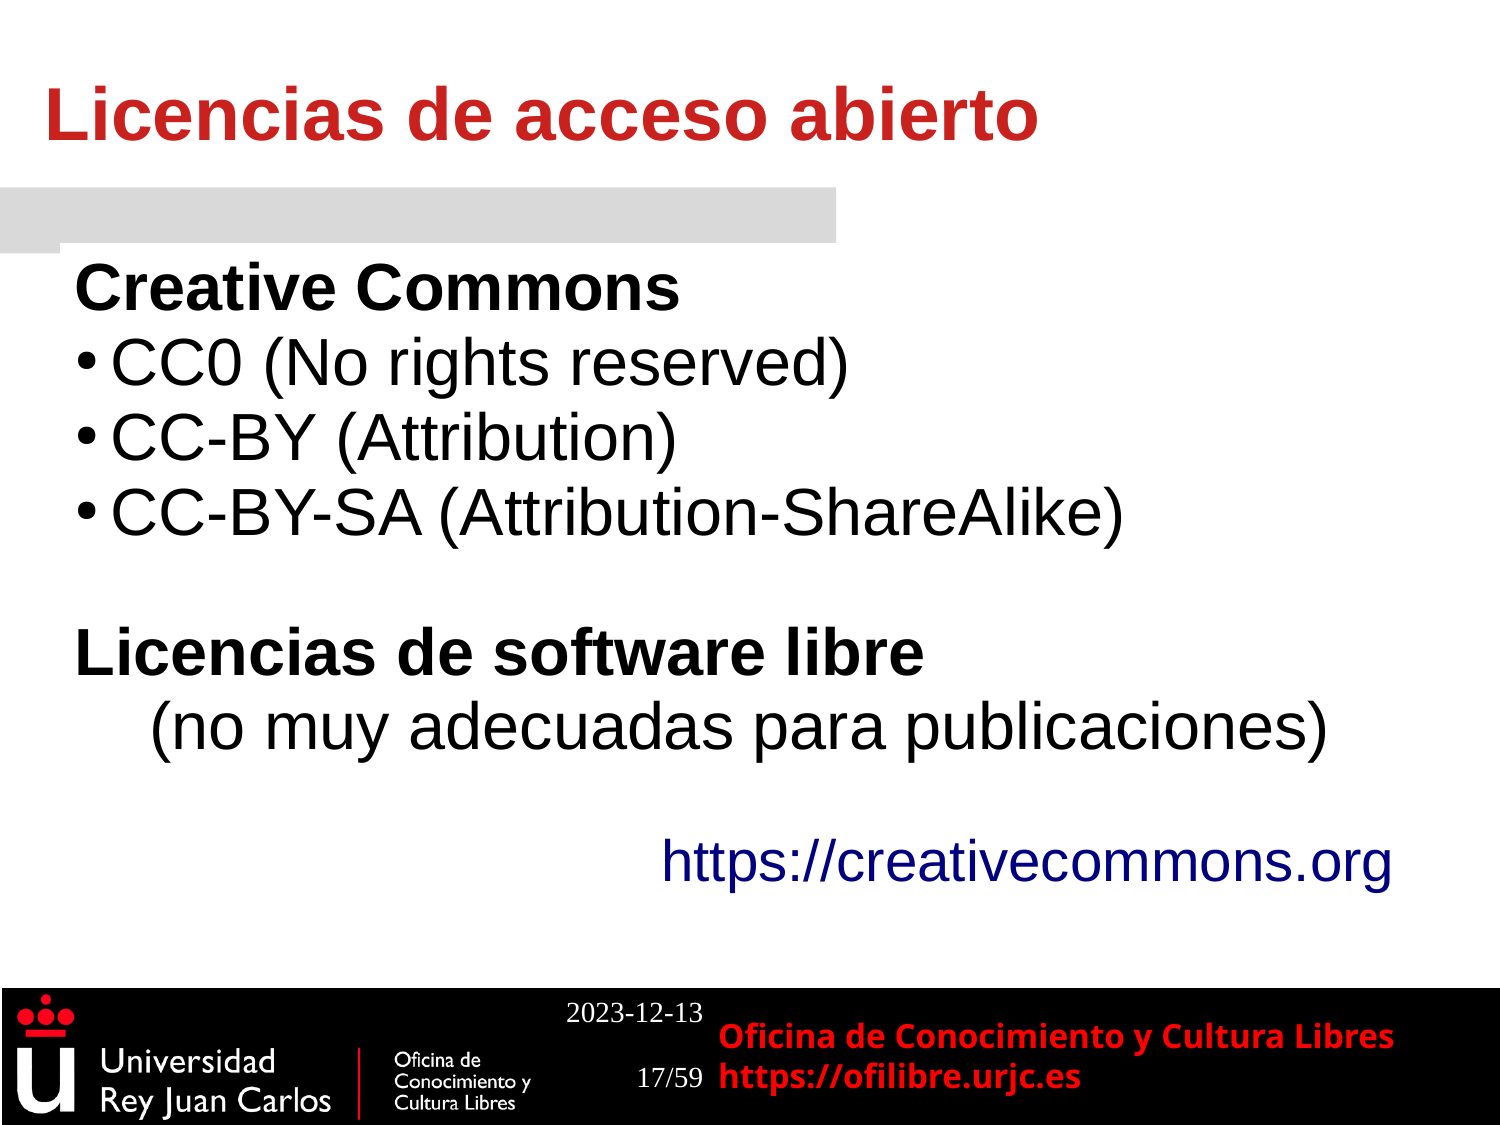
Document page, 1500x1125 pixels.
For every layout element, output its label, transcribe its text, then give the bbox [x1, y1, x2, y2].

text_box Creative Commons CC0 (No rights reserved) CC-BY (Attribution) CC-BY-SA (Attribution-ShareAlike) Licencias de software libre (no muy adecuadas para publicaciones) https://creativecommons.org [60, 243, 1411, 967]
text_box Licencias de acceso abierto [30, 64, 1306, 248]
title [75, 7, 1425, 196]
picture [17, 994, 531, 1120]
